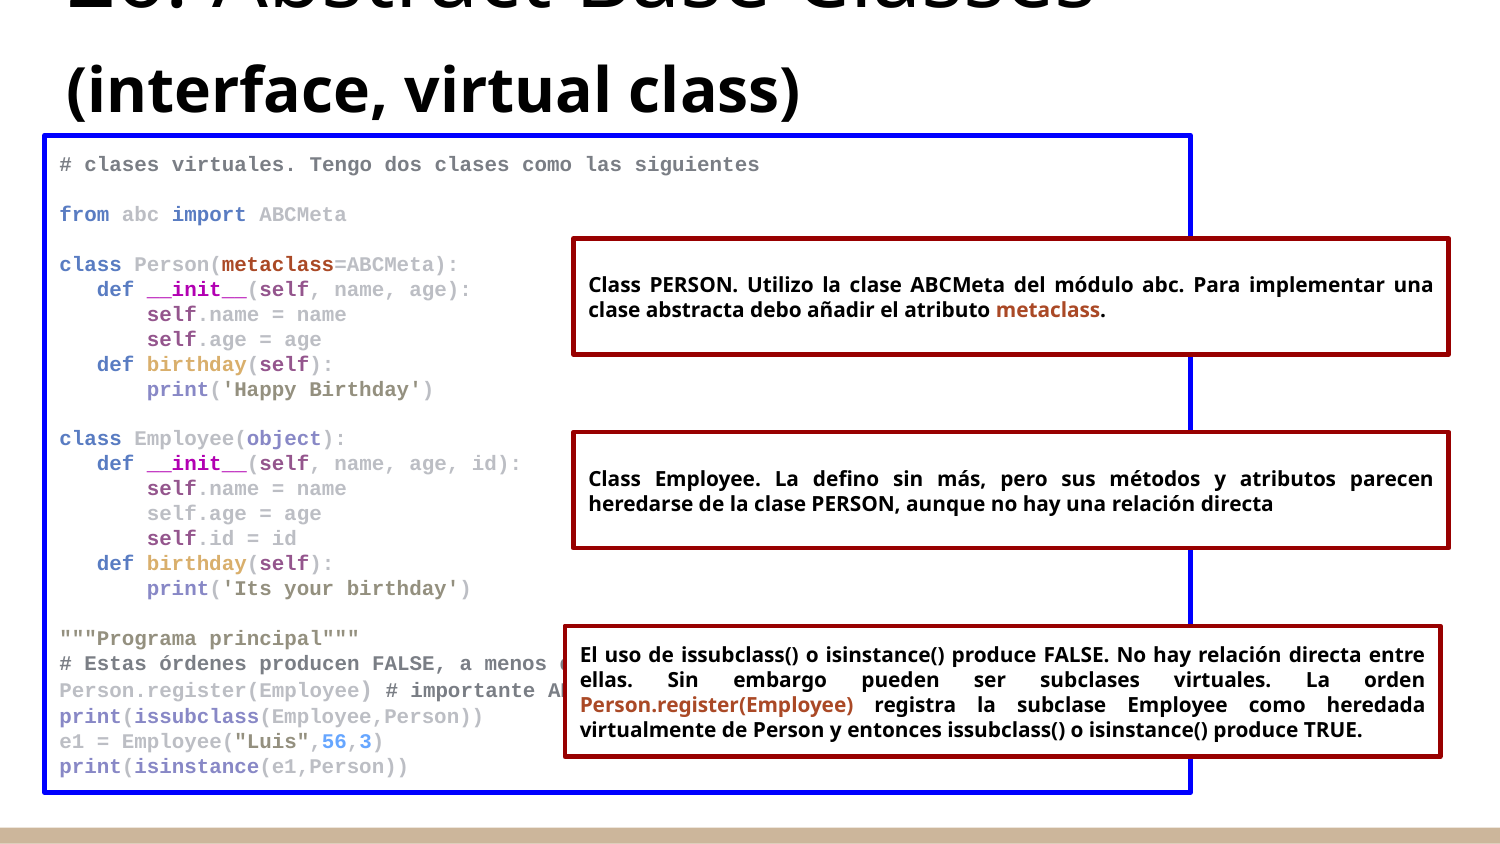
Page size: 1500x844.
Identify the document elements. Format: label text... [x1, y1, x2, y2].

title 26. Abstract Base Classes (interface, virtual class) [51, 51, 1449, 146]
text_box Class Employee. La defino sin más, pero sus métodos y atributos parecen heredarse de la clase PERSON, aunque no hay una relación directa [573, 432, 1449, 549]
text_box # clases virtuales. Tengo dos clases como las siguientes from abc import ABCMeta class Person(metaclass=ABCMeta): def __init__(self, name, age): self.name = name self.age = age def birthday(self): print('Happy Birthday') class Employee(object): def __init__(self, name, age, id): self.name = name self.age = age self.id = id def birthday(self): print('Its your birthday') """Programa principal""" # Estas órdenes producen FALSE, a menos que introduzca la orden register Person.register(Employee) # importante AHORA Employee es una subclase virtual de Person print(issubclass(Employee,Person)) e1 = Employee("Luis",56,3) print(isinstance(e1,Person)) [44, 135, 1191, 793]
text_box Class PERSON. Utilizo la clase ABCMeta del módulo abc. Para implementar una clase abstracta debo añadir el atributo metaclass. [573, 238, 1449, 355]
text_box El uso de issubclass() o isinstance() produce FALSE. No hay relación directa entre ellas. Sin embargo pueden ser subclases virtuales. La orden Person.register(Employee) registra la subclase Employee como heredada virtualmente de Person y entonces issubclass() o isinstance() produce TRUE. [564, 625, 1441, 757]
